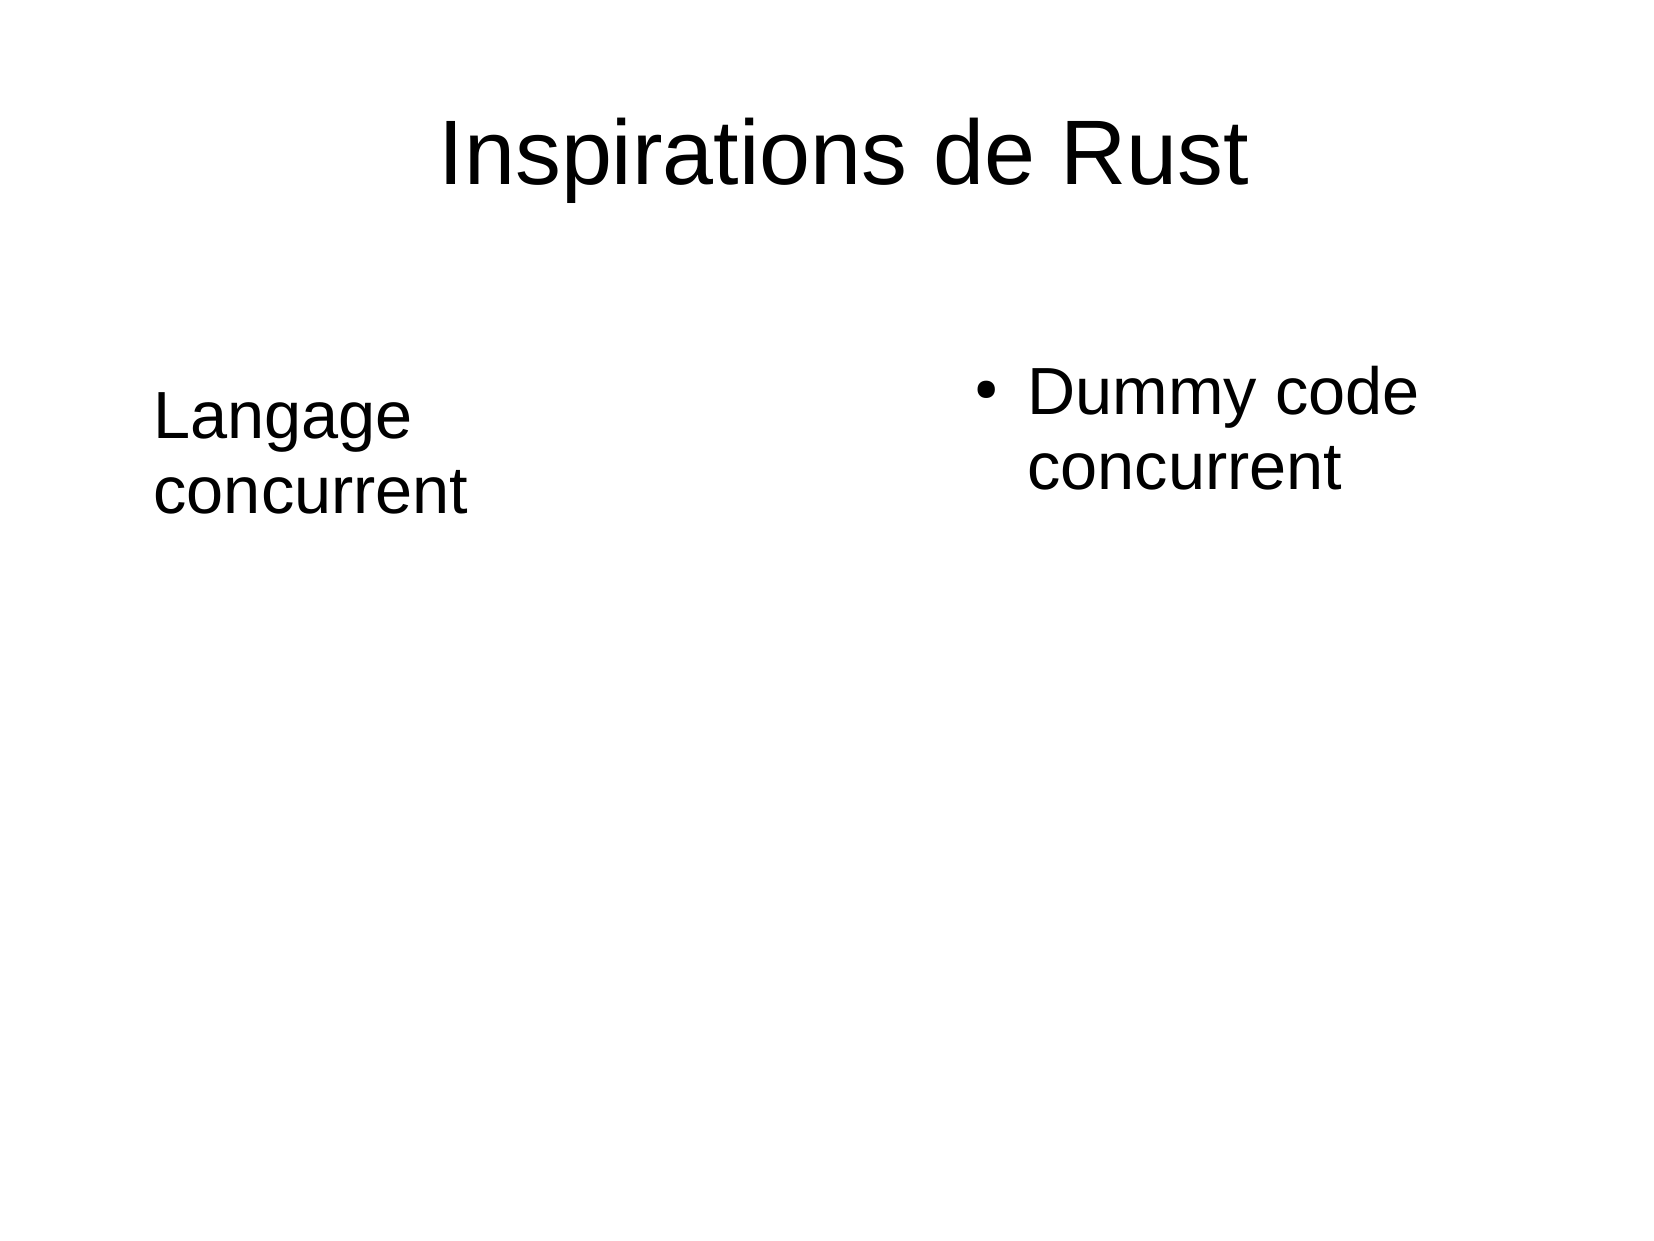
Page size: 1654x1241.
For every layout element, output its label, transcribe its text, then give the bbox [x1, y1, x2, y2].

title Inspirations de Rust [82, 49, 1571, 257]
list Dummy code concurrent [956, 354, 1436, 698]
list Langage concurrent [82, 377, 567, 1092]
